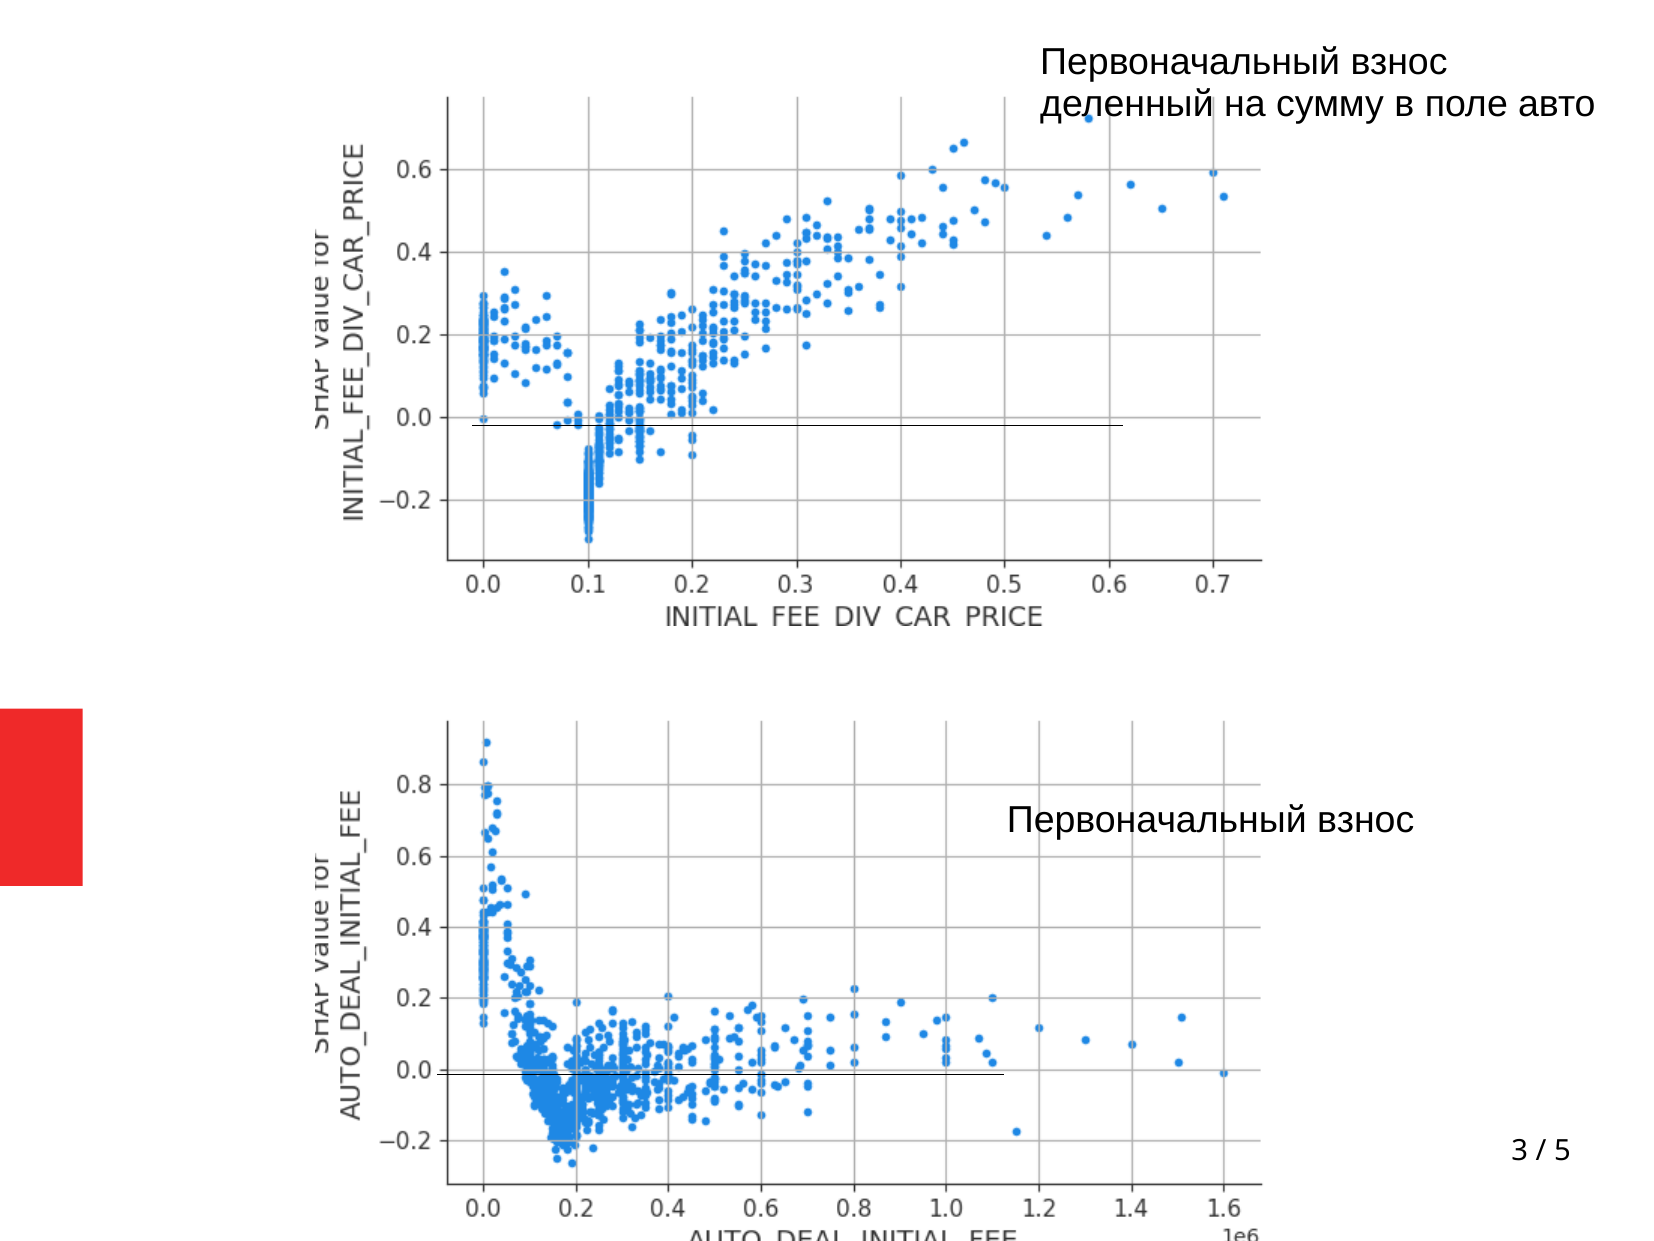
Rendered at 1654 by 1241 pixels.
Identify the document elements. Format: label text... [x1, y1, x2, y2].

text_box Первоначальный взнос [992, 791, 1430, 849]
picture [315, 649, 1366, 1241]
picture [315, 25, 1366, 626]
text_box Первоначальный взнос деленный на сумму в поле авто [1025, 33, 1611, 133]
